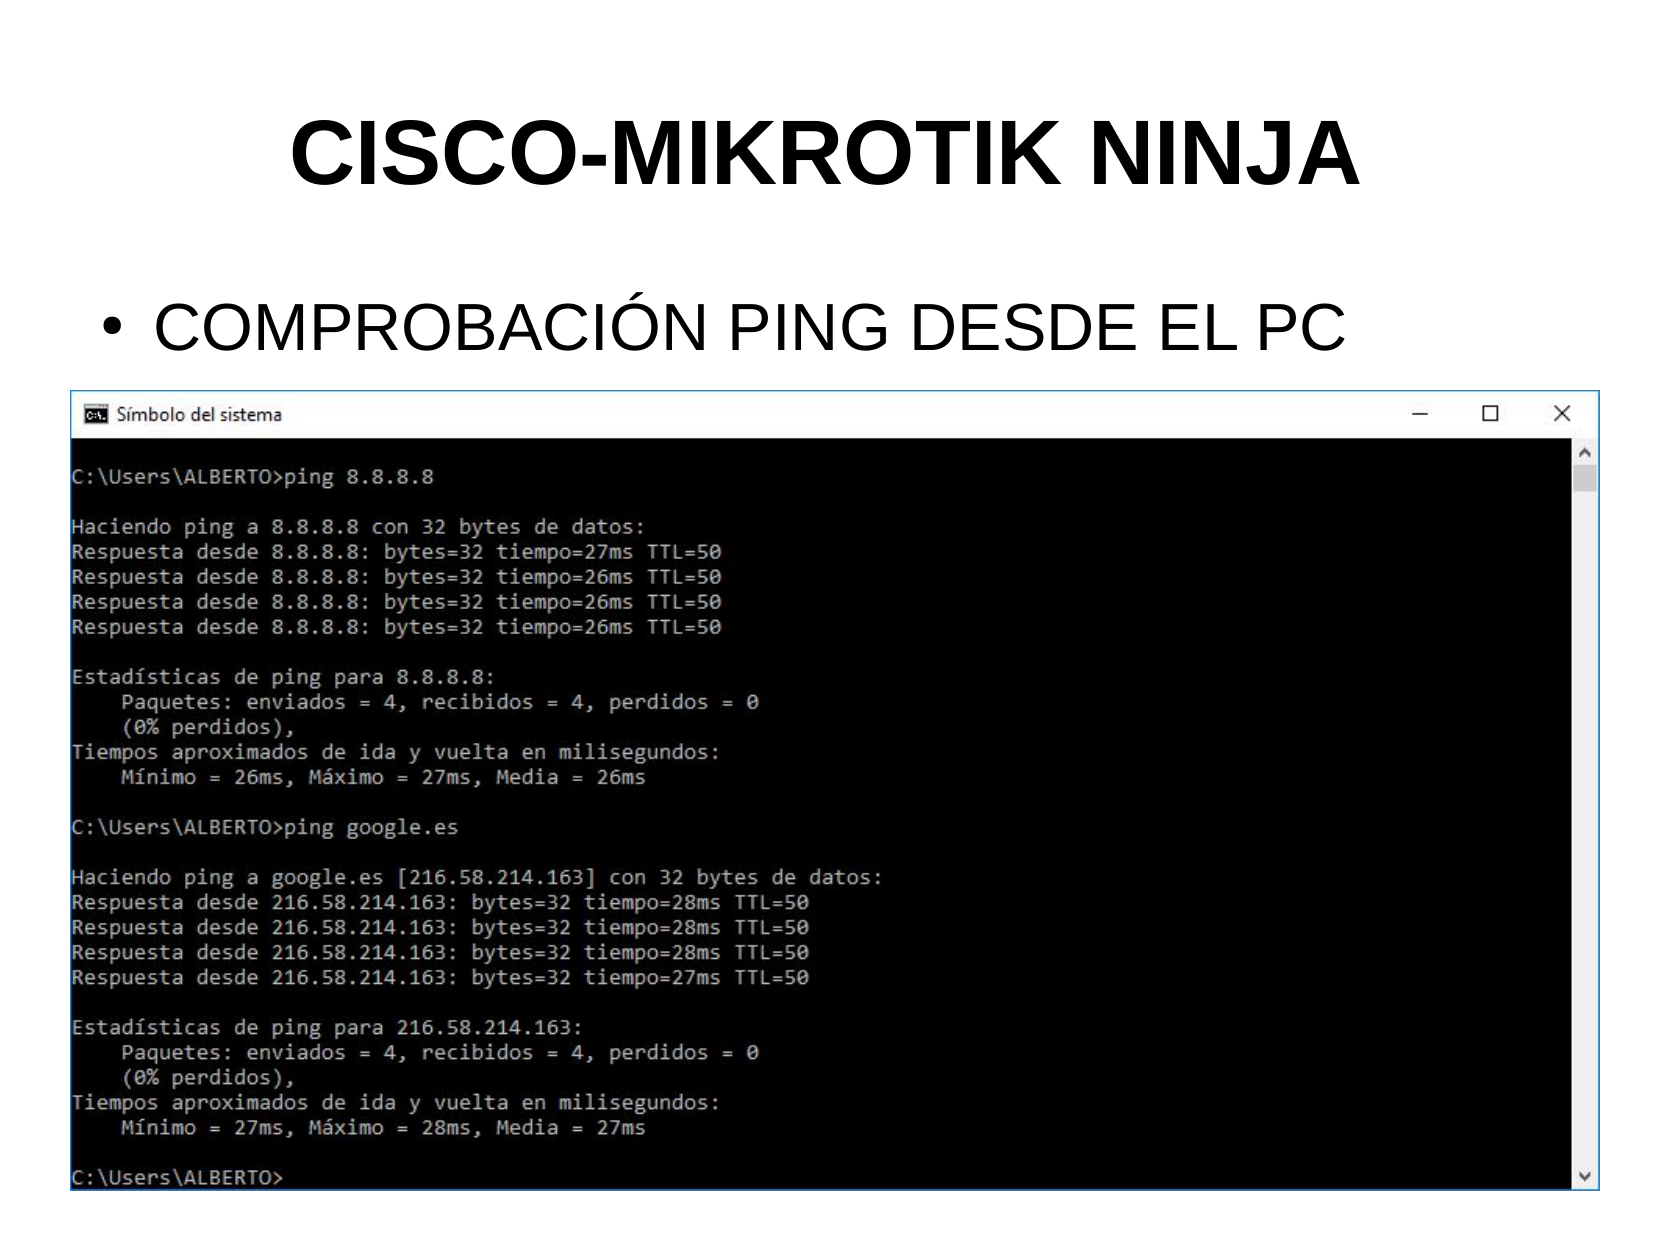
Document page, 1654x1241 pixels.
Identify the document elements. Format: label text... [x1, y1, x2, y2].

list COMPROBACIÓN PING DESDE EL PC [82, 290, 1571, 390]
picture [70, 390, 1600, 1191]
title CISCO-MIKROTIK NINJA [82, 49, 1571, 257]
